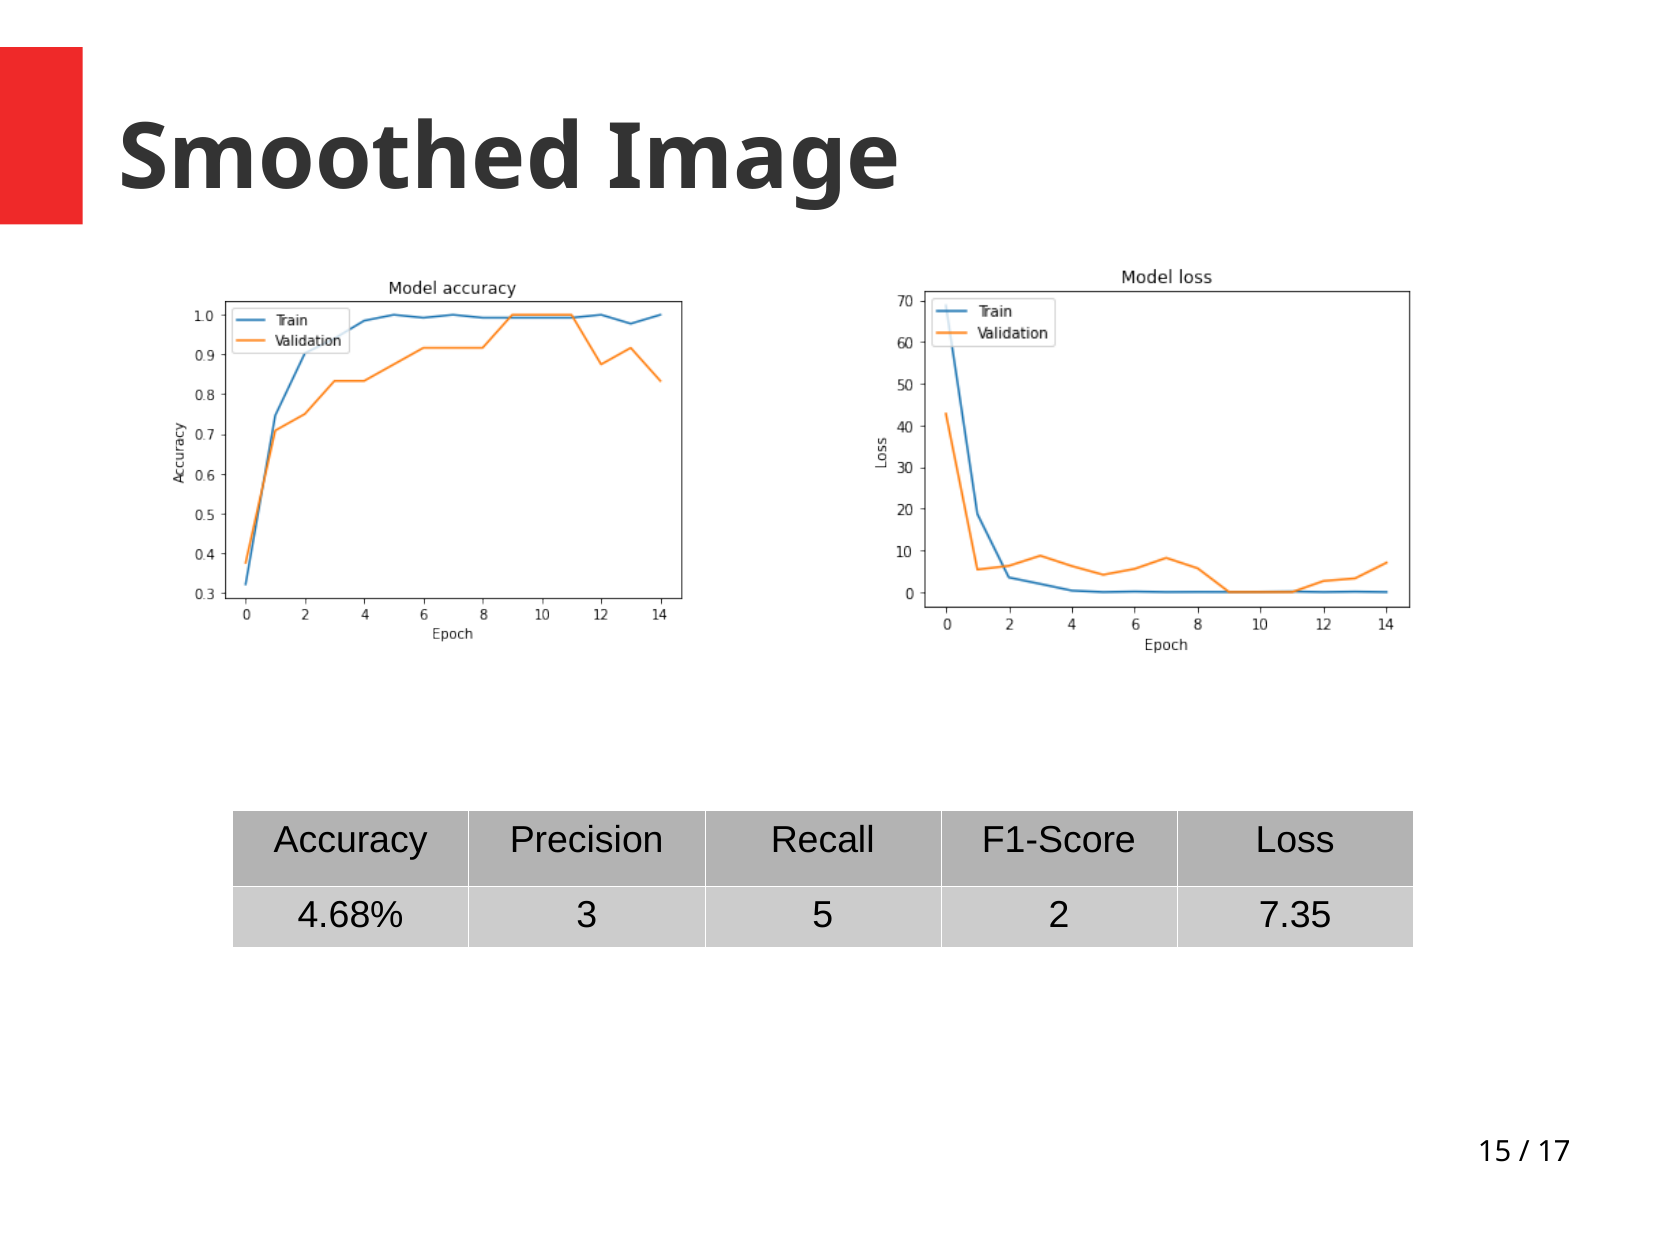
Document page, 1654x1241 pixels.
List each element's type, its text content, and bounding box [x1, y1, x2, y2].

table_header Precision [469, 811, 705, 886]
title Smoothed Image [118, 49, 1571, 257]
table_cell 2 [942, 887, 1177, 947]
table_header Accuracy [233, 811, 468, 886]
table_header Loss [1178, 811, 1413, 886]
table_header F1-Score [942, 811, 1177, 886]
table_cell 5 [706, 887, 941, 947]
table_cell 7.35 [1178, 887, 1413, 947]
table_header Recall [706, 811, 941, 886]
table_cell 4.68% [233, 887, 468, 947]
table_cell 3 [469, 887, 705, 947]
picture [165, 271, 691, 650]
picture [865, 259, 1418, 662]
